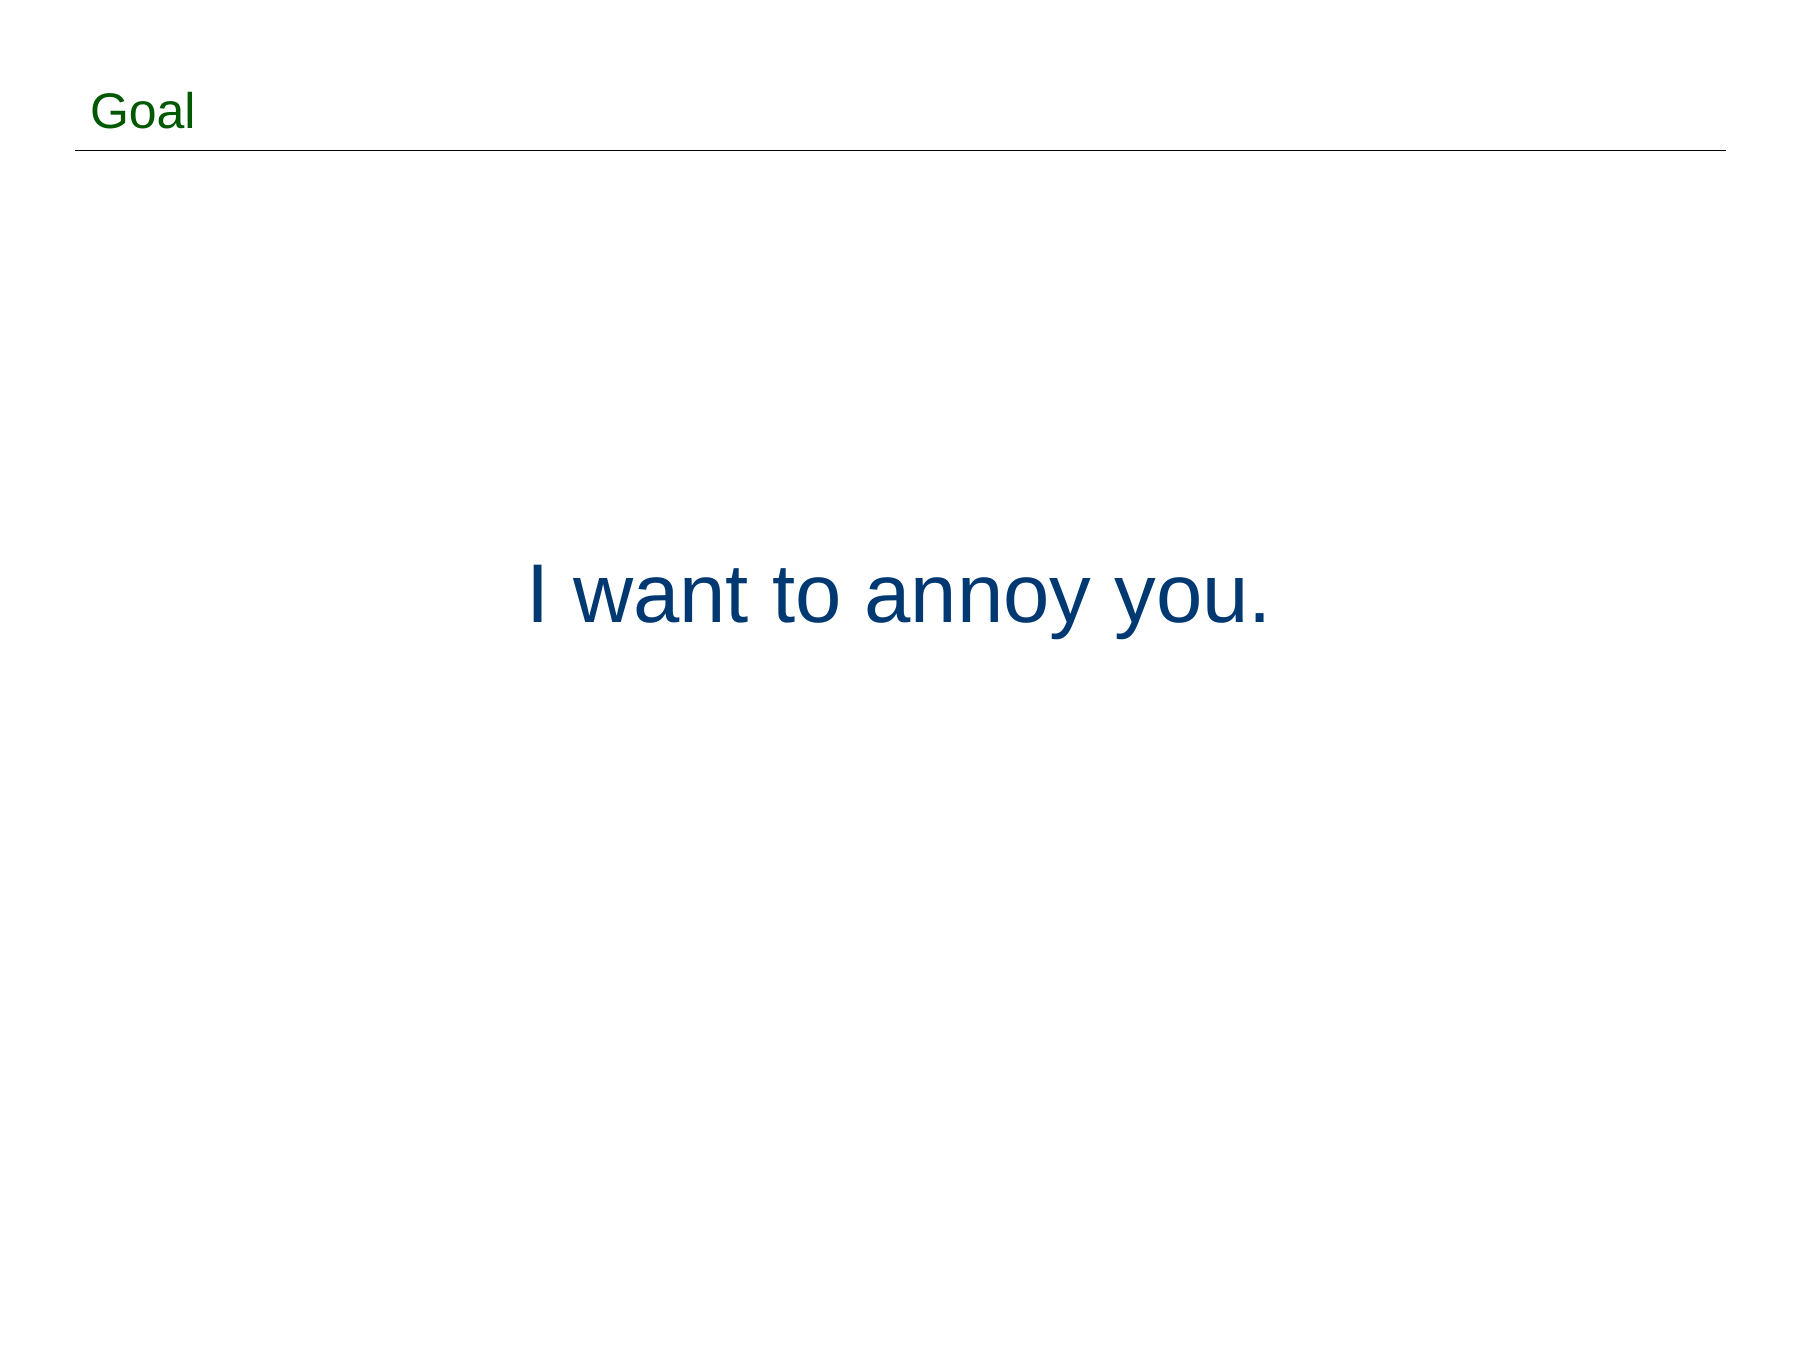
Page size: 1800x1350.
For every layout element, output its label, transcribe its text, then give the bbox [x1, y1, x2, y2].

text_box I want to annoy you. [359, 539, 1441, 648]
title Goal [90, 38, 1710, 147]
